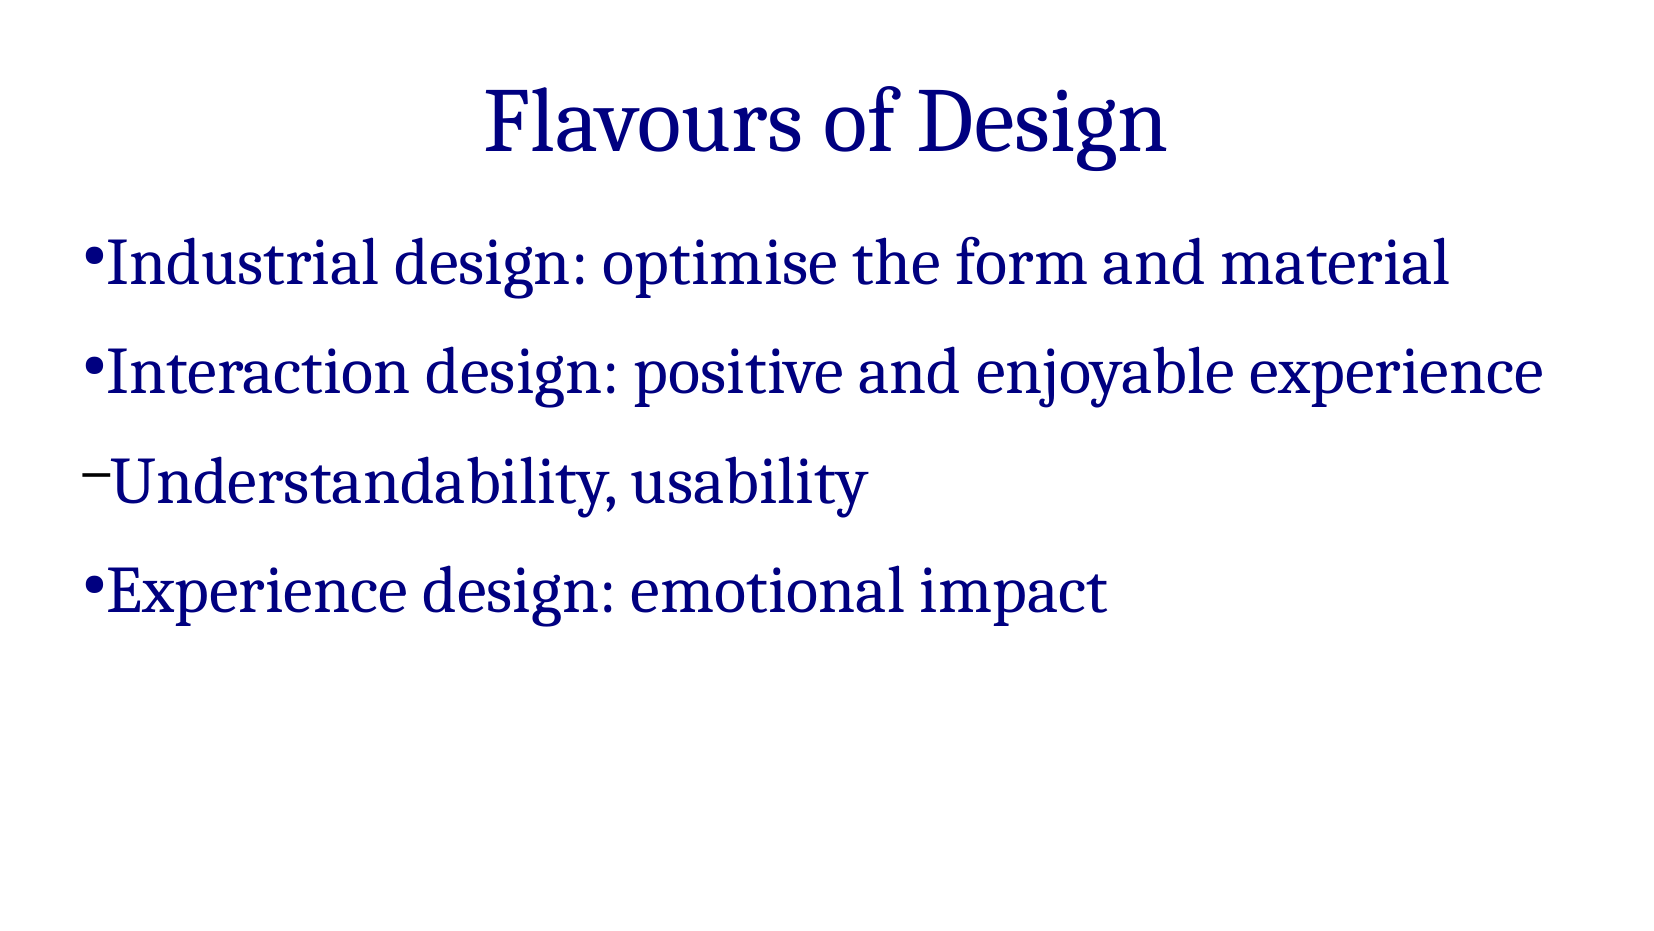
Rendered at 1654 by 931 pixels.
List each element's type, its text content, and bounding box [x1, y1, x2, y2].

list Industrial design: optimise the form and material Interaction design: positive and enjoyable experience Understandability, usability Experience design: emotional impact [82, 217, 1571, 758]
title Flavours of Design [82, 37, 1571, 193]
